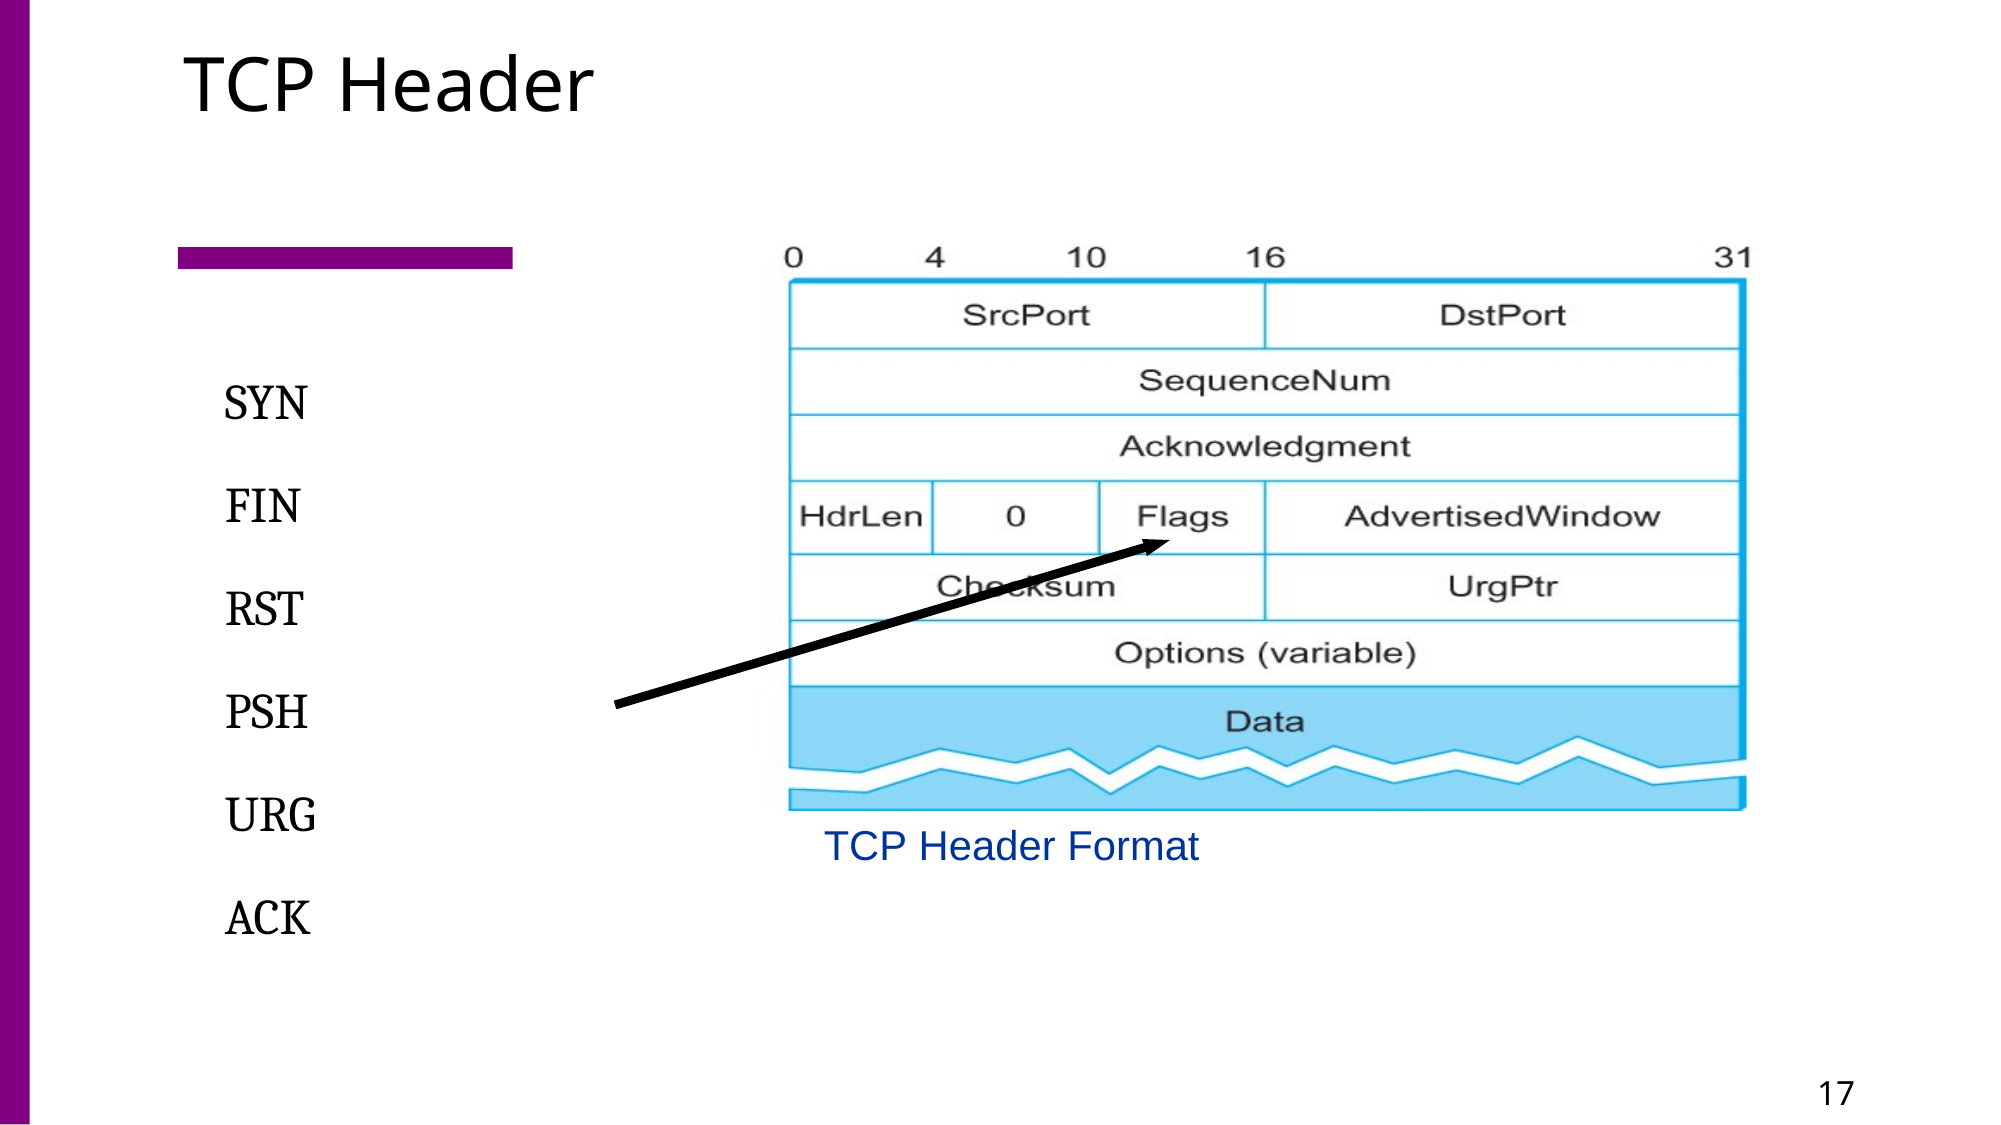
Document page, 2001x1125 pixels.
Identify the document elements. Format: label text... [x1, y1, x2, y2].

title TCP Header [133, 28, 1946, 135]
text_box TCP Header Format [516, 810, 1512, 877]
picture [765, 243, 1771, 811]
text_box SYN FIN RST PSH URG ACK [210, 366, 516, 961]
